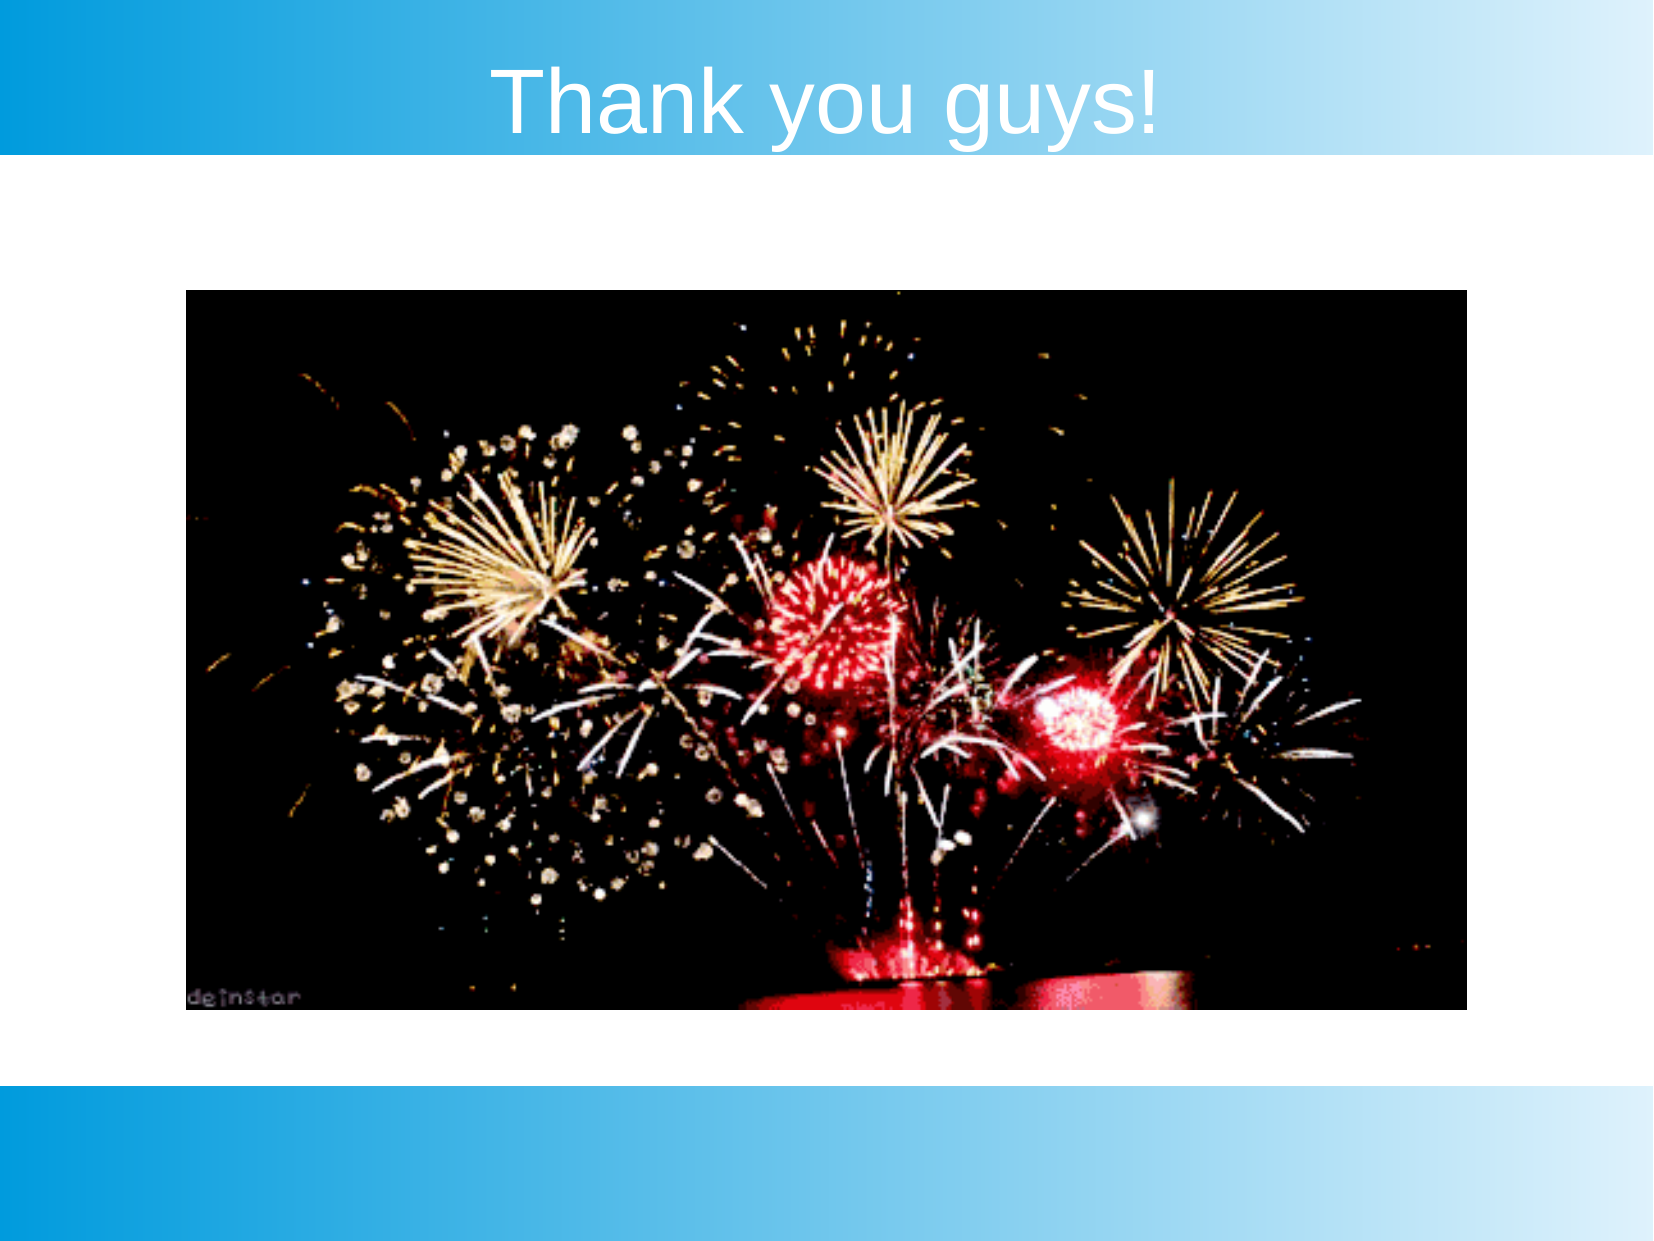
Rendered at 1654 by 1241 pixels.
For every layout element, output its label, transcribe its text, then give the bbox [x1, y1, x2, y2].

title Thank you guys! [82, 49, 1571, 155]
picture [186, 290, 1467, 1010]
